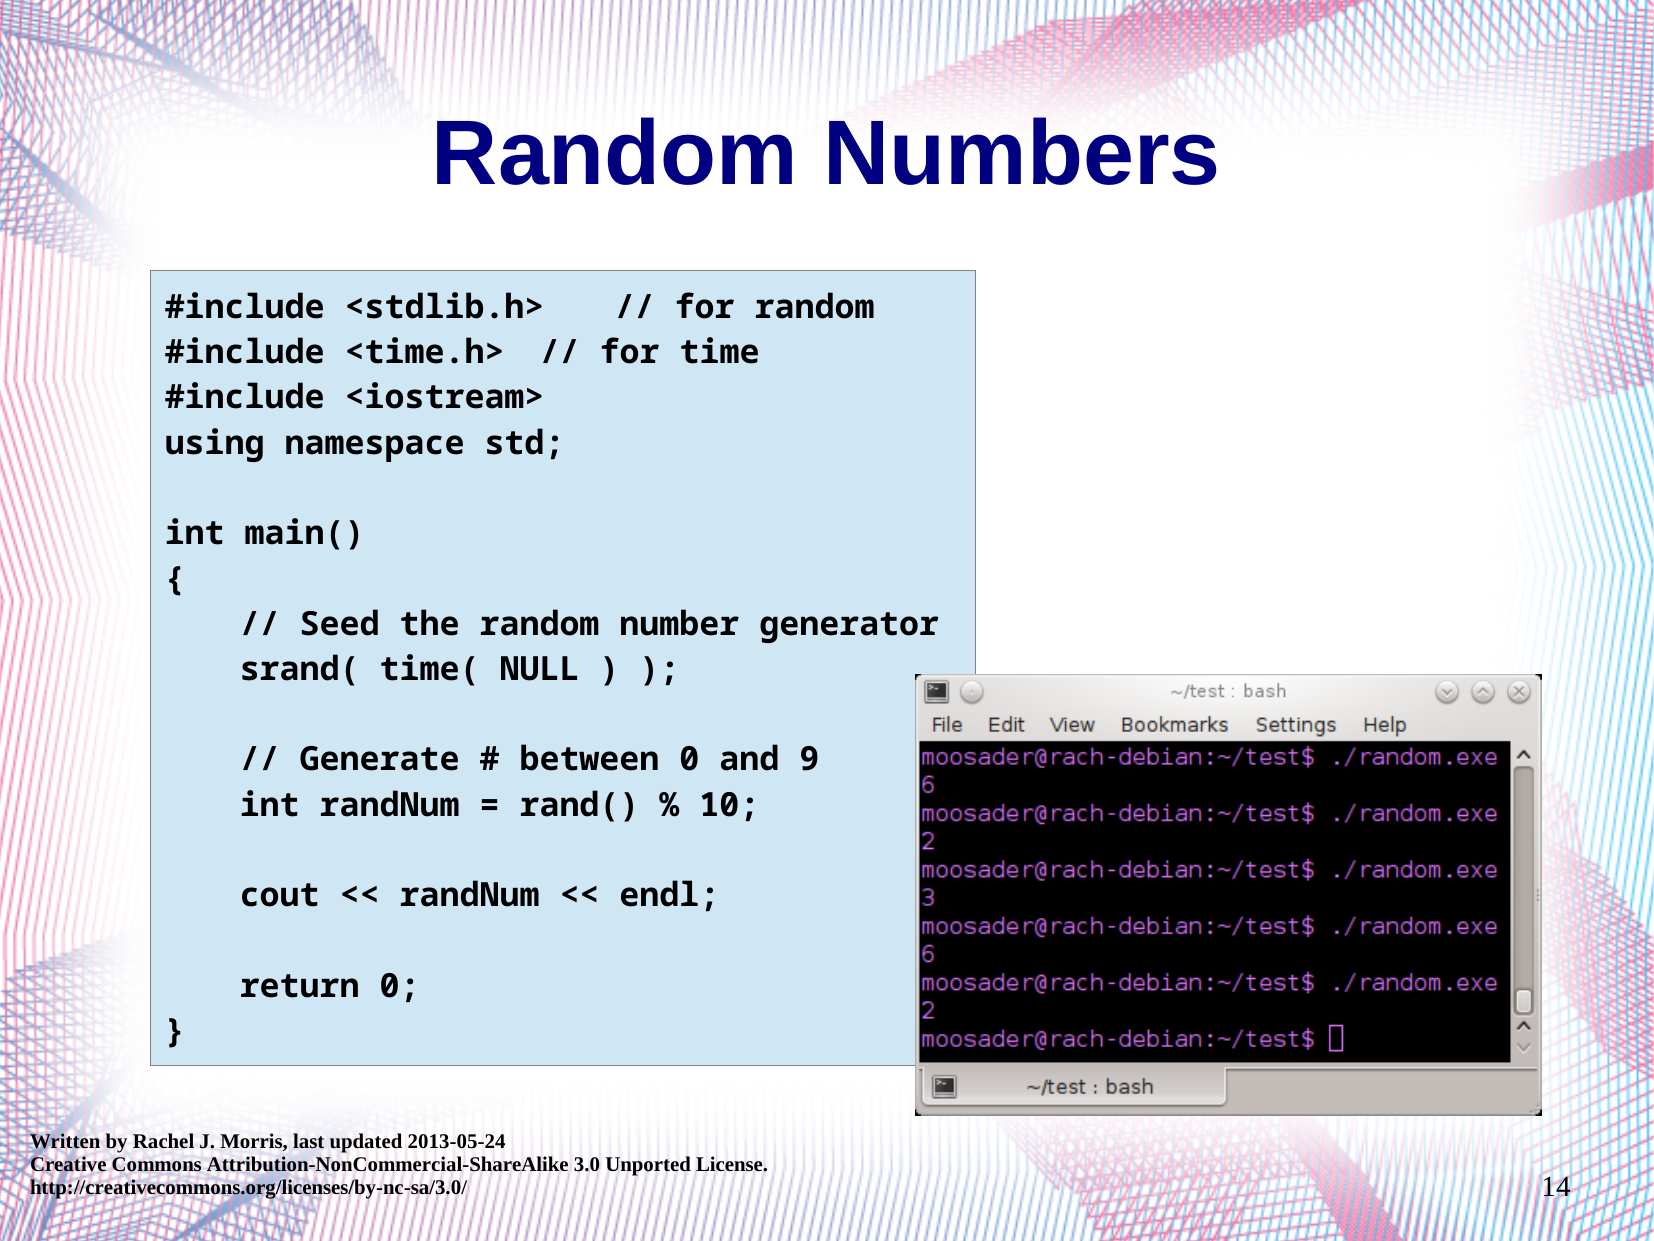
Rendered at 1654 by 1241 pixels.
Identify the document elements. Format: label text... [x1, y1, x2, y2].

text_box #include <stdlib.h> // for random #include <time.h> // for time #include <iostream> using namespace std; int main() { // Seed the random number generator srand( time( NULL ) ); // Generate # between 0 and 9 int randNum = rand() % 10; cout << randNum << endl; return 0; } [150, 270, 976, 1066]
picture [0, 0, 1654, 1241]
title Random Numbers [82, 49, 1571, 257]
